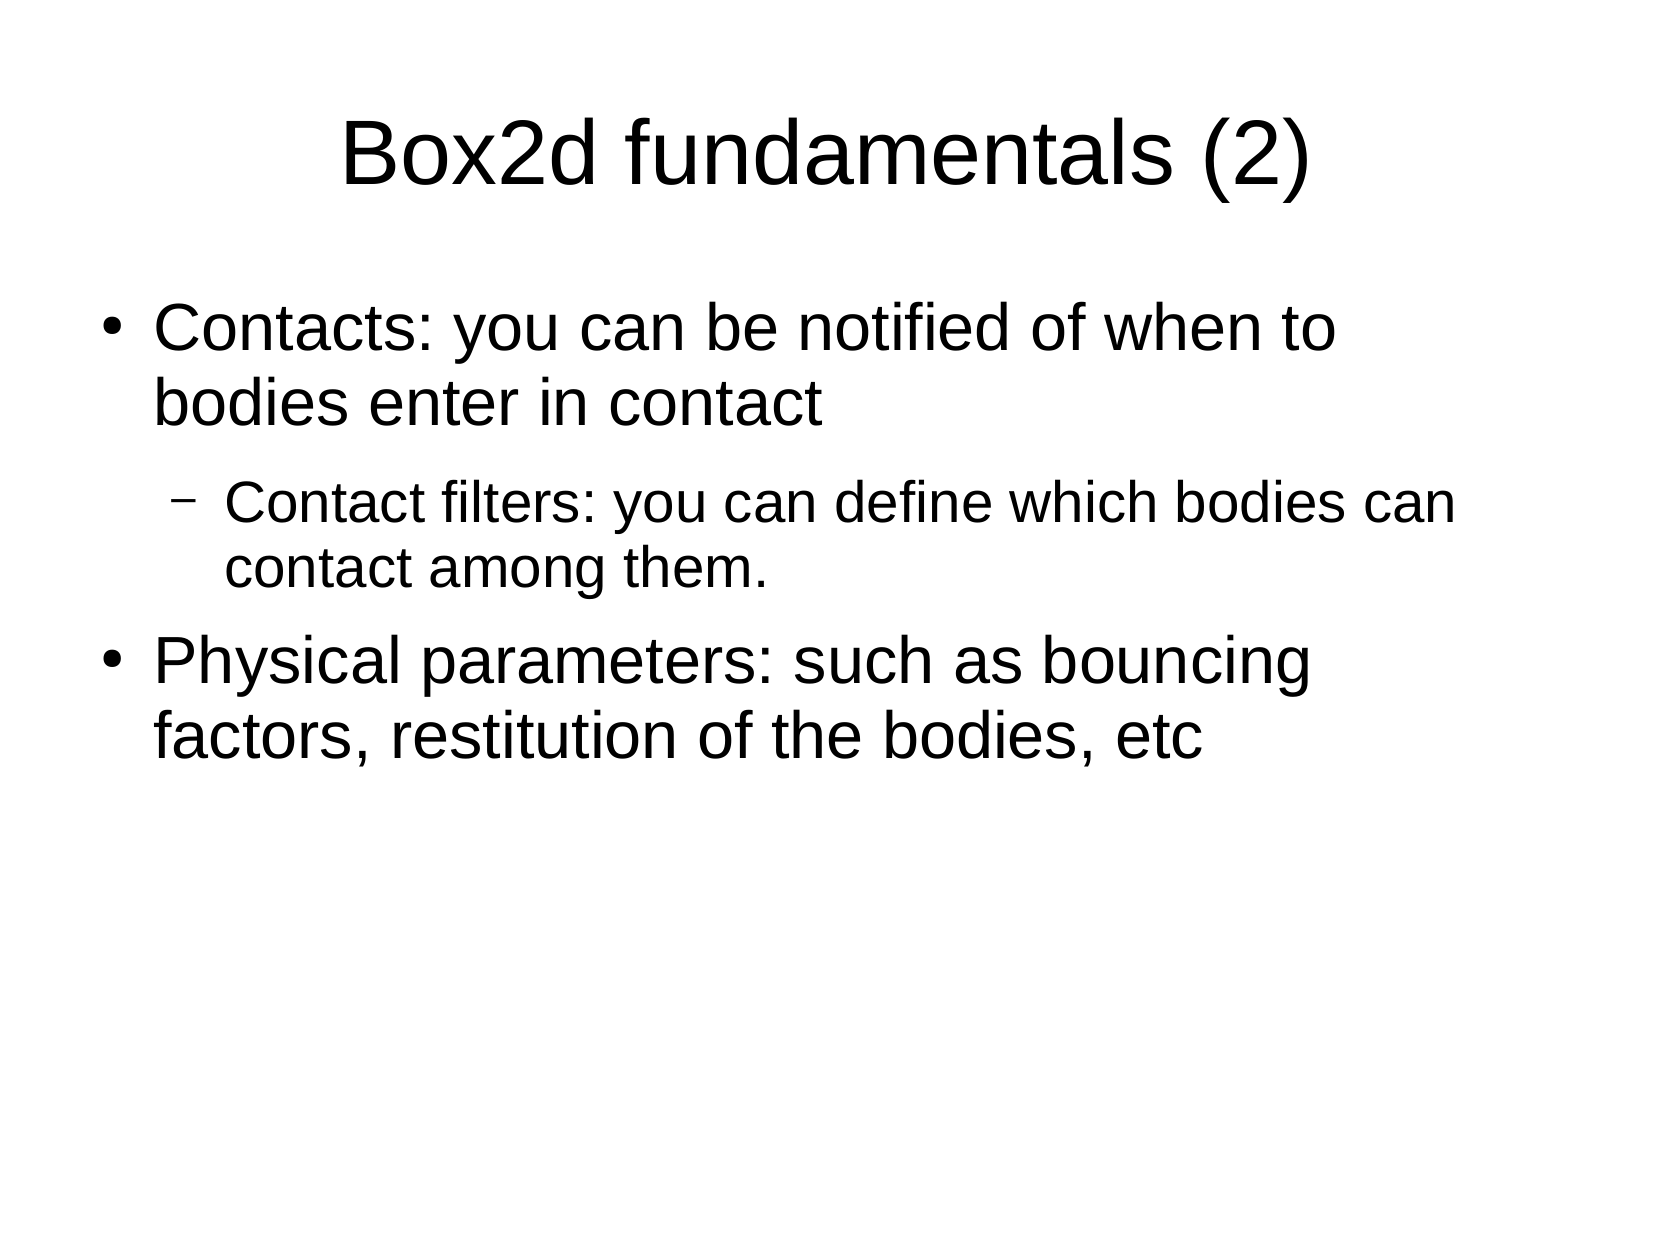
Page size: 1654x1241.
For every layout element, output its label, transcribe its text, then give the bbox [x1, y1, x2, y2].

list Contacts: you can be notified of when to bodies enter in contact Contact filters: you can define which bodies can contact among them. Physical parameters: such as bouncing factors, restitution of the bodies, etc [82, 290, 1538, 1010]
title Box2d fundamentals (2) [82, 49, 1571, 257]
